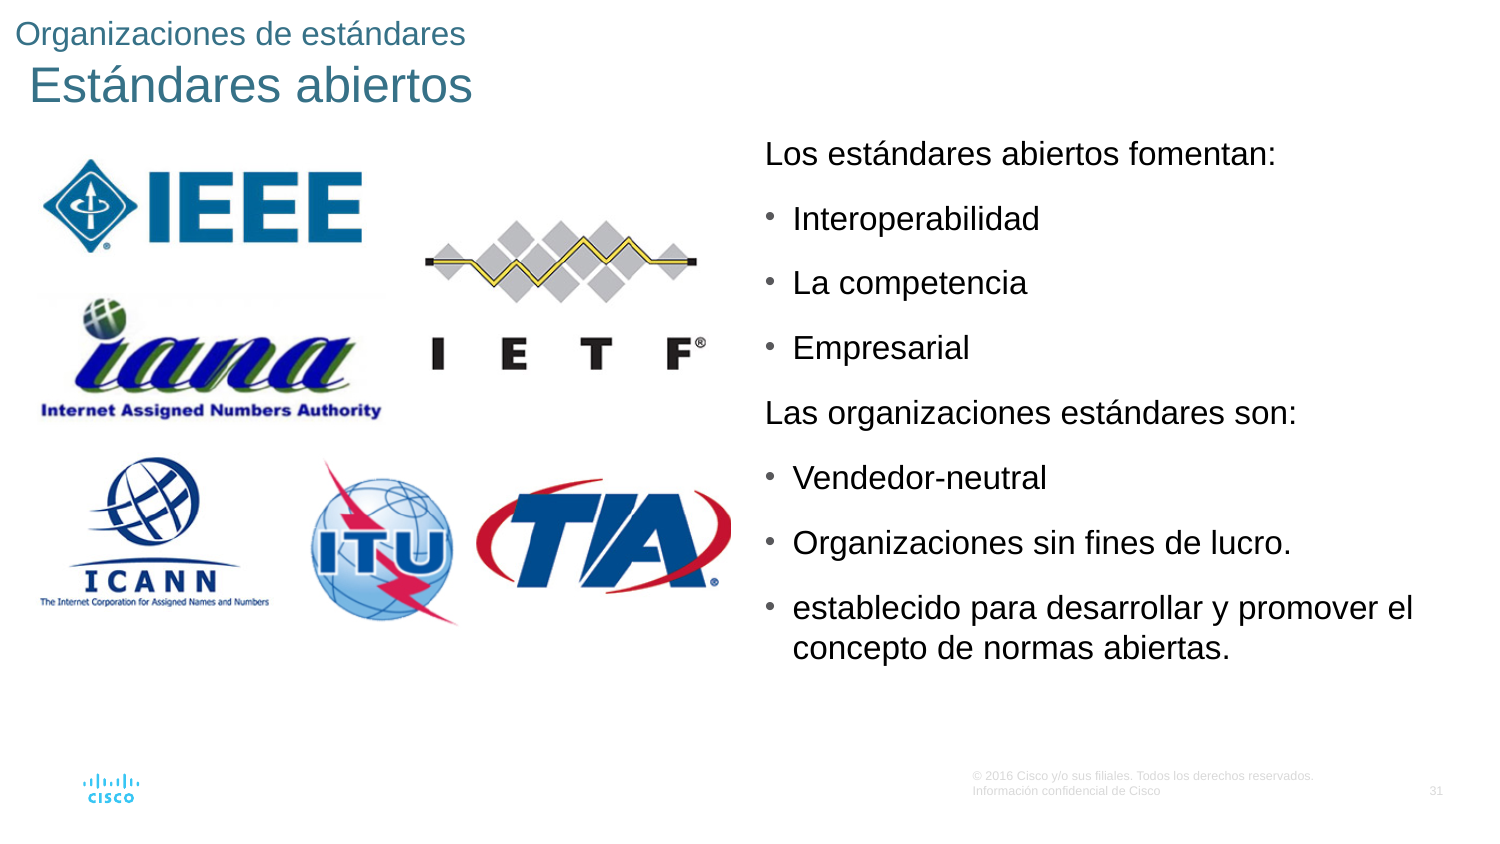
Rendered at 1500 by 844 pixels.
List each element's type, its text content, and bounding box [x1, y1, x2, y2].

title Organizaciones de estándares Estándares abiertos [0, 0, 1500, 125]
list Los estándares abiertos fomentan: Interoperabilidad La competencia Empresarial Las organizaciones estándares son: Vendedor-neutral Organizaciones sin fines de lucro. establecido para desarrollar y promover el concepto de normas abiertas. [750, 124, 1473, 773]
picture [26, 136, 733, 641]
